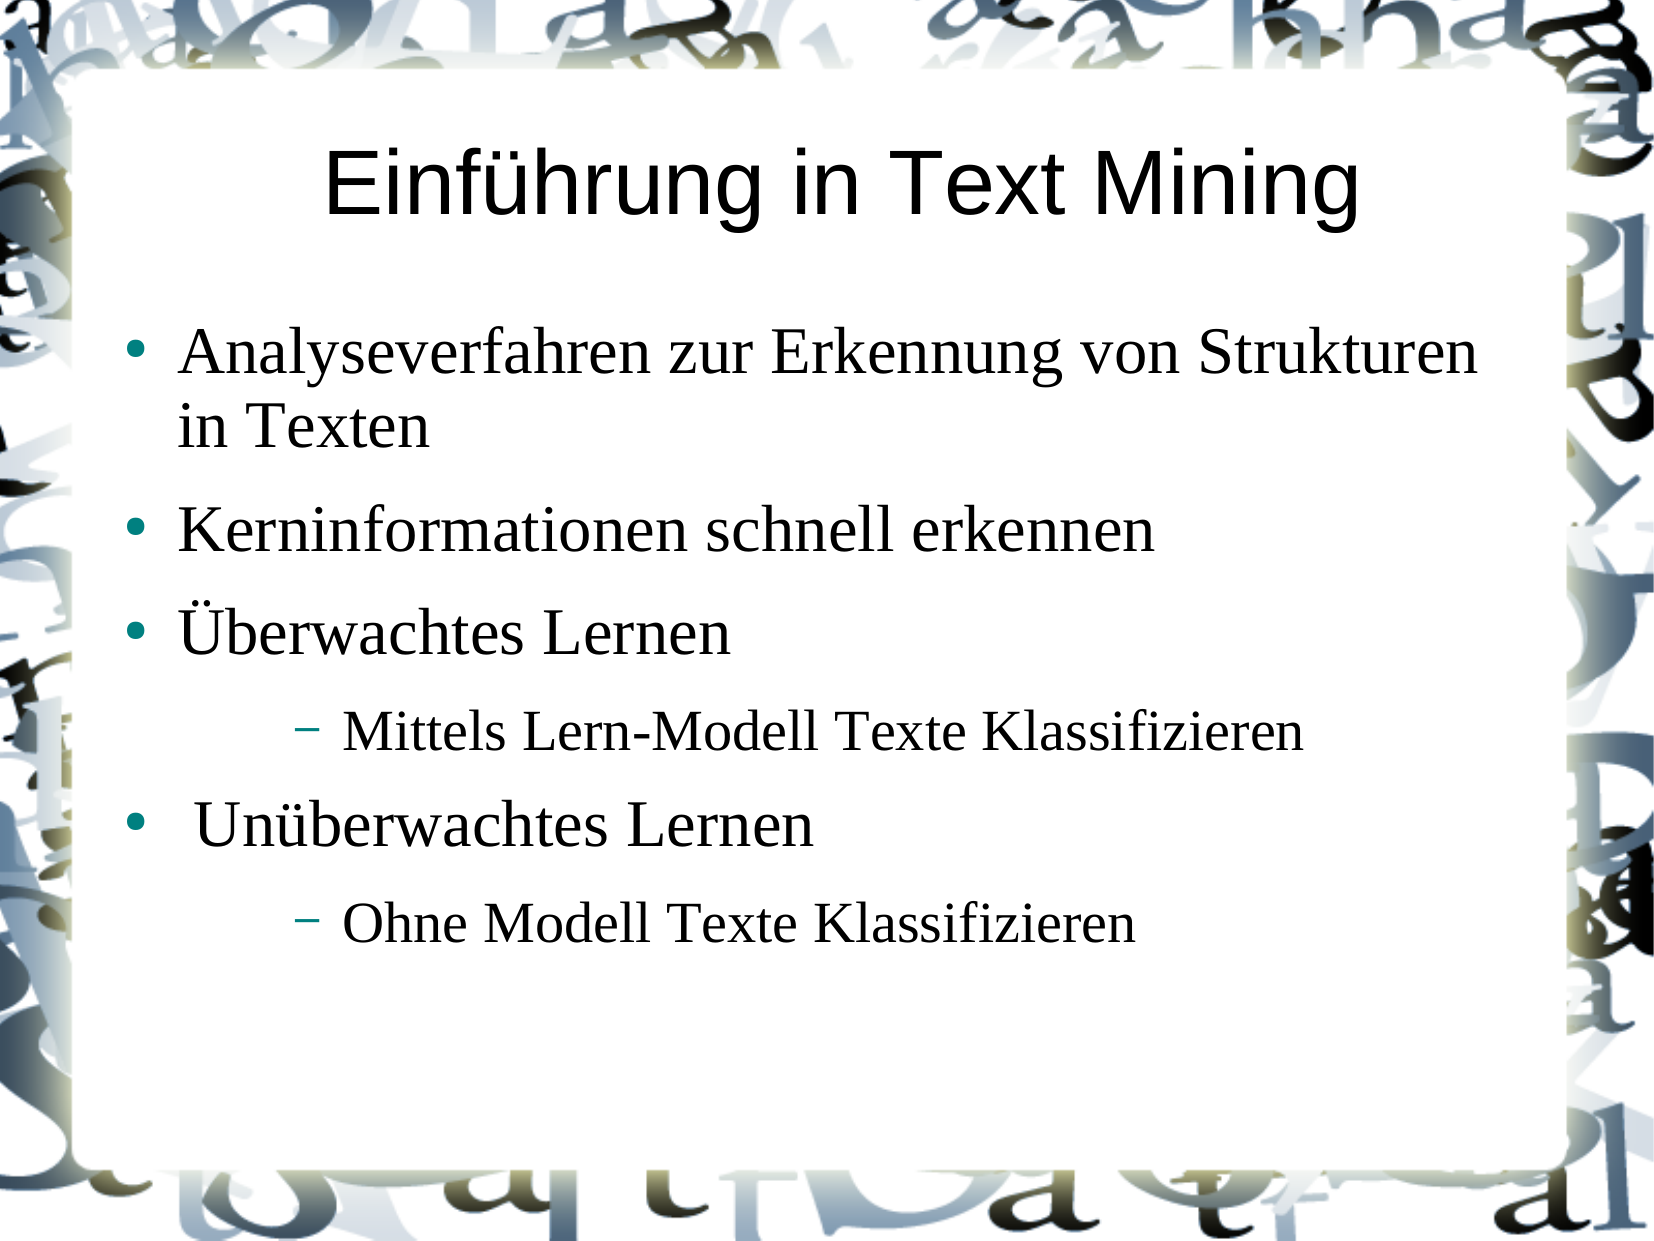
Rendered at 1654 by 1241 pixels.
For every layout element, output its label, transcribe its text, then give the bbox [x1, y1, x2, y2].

list Analyseverfahren zur Erkennung von Strukturen in Texten Kerninformationen schnell erkennen Überwachtes Lernen Mittels Lern-Modell Texte Klassifizieren Unüberwachtes Lernen Ohne Modell Texte Klassifizieren [106, 313, 1530, 1034]
picture [0, 0, 1654, 1241]
title Einführung in Text Mining [82, 78, 1571, 287]
